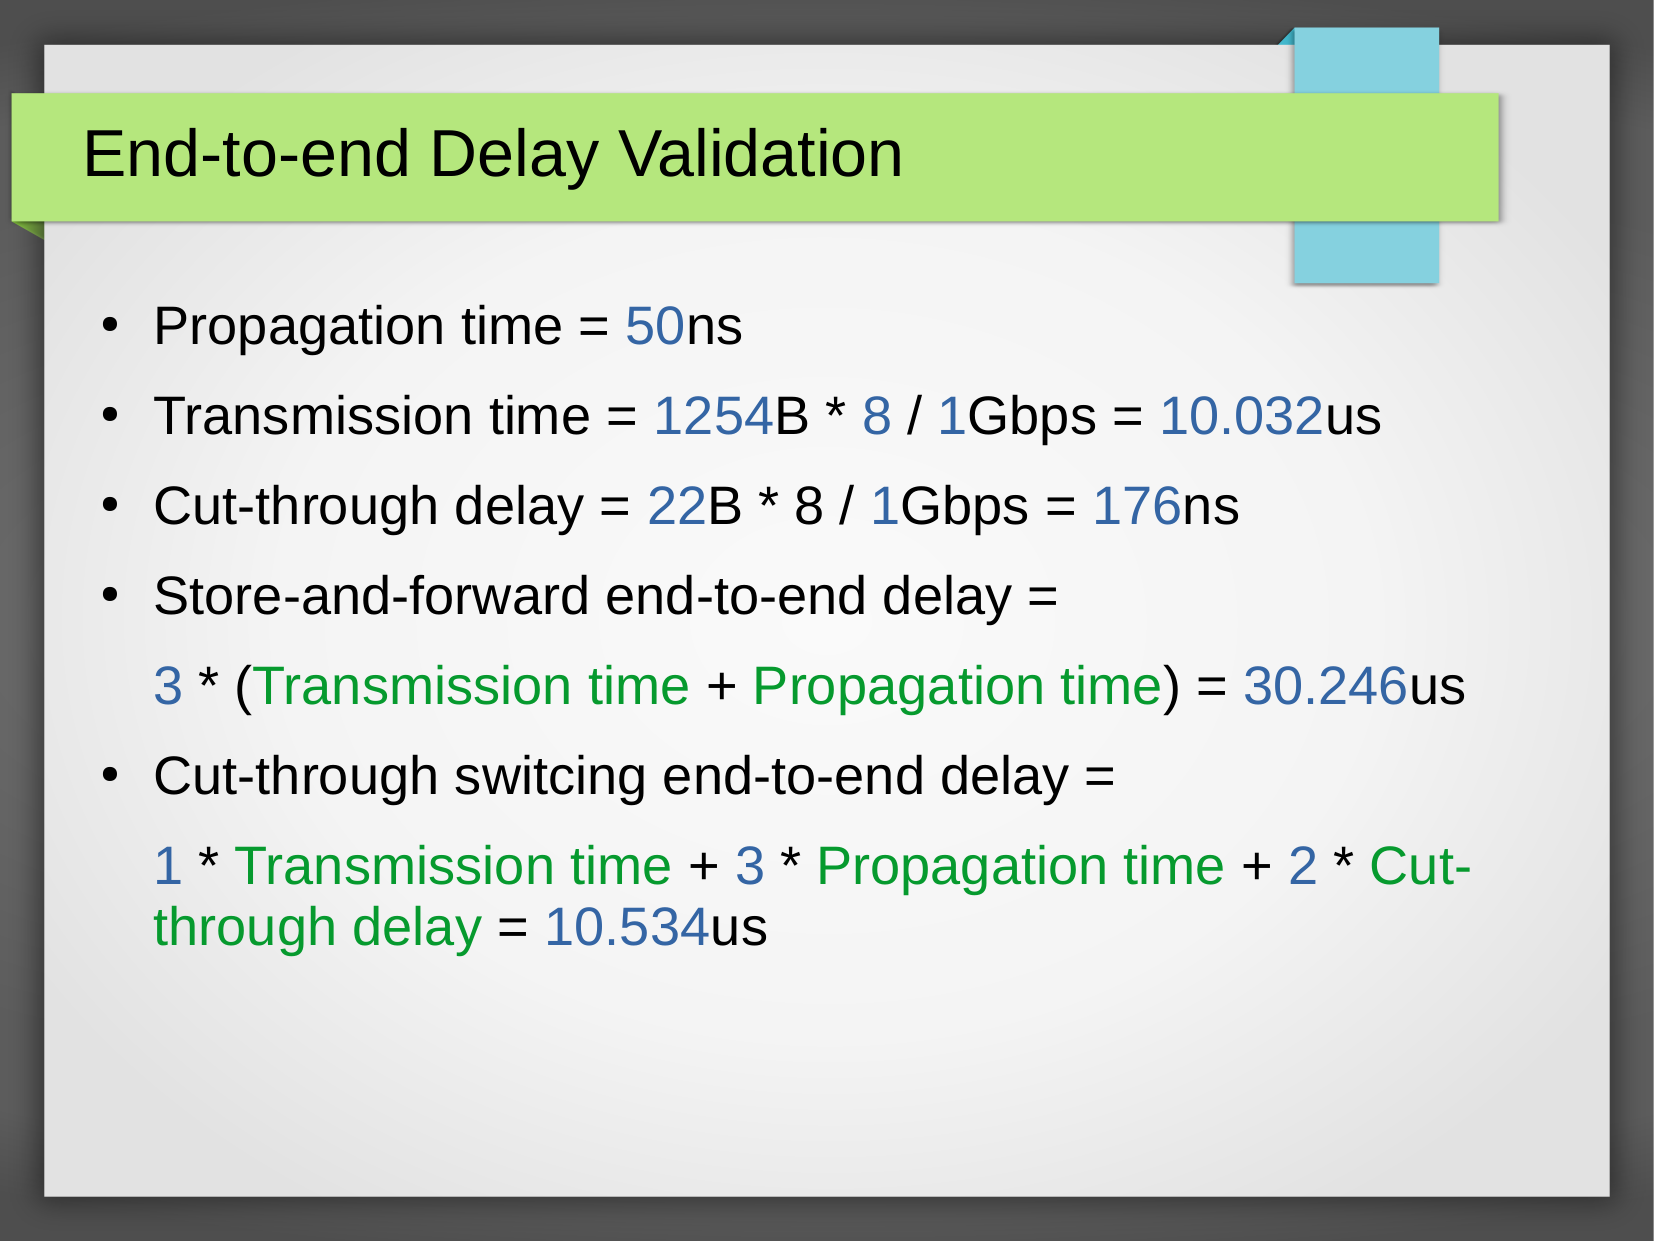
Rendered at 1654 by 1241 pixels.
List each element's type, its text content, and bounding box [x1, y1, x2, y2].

title End-to-end Delay Validation [82, 94, 1264, 213]
picture [0, 0, 1654, 1241]
list Propagation time = 50ns Transmission time = 1254B * 8 / 1Gbps = 10.032us Cut-through delay = 22B * 8 / 1Gbps = 176ns Store-and-forward end-to-end delay = 3 * (Transmission time + Propagation time) = 30.246us Cut-through switcing end-to-end delay = 1 * Transmission time + 3 * Propagation time + 2 * Cut-through delay = 10.534us [82, 295, 1571, 1015]
